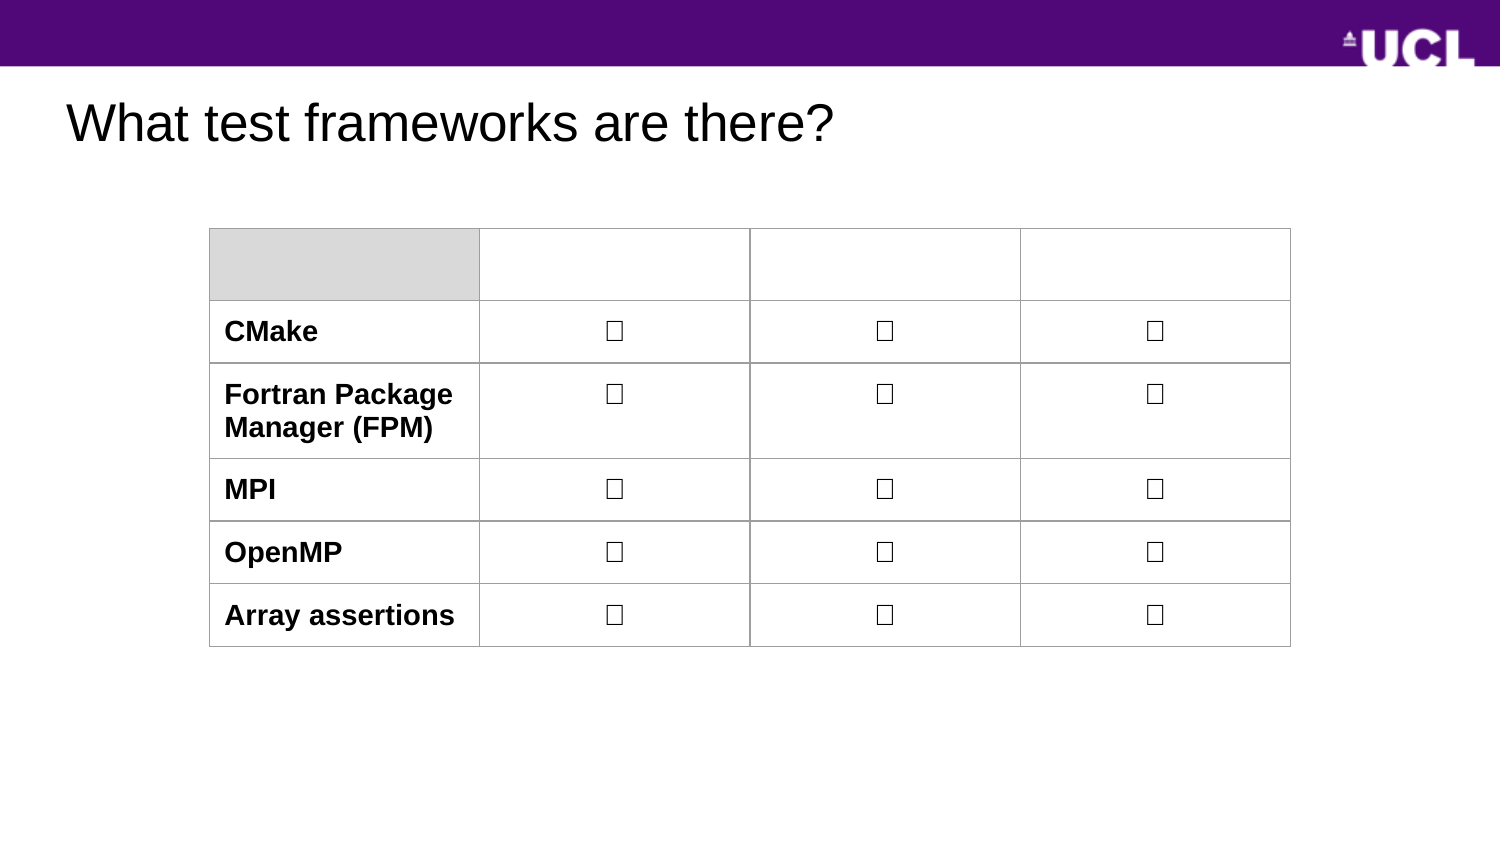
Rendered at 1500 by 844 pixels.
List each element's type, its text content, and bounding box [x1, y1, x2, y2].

table_cell ✅ [751, 364, 1020, 458]
table_header [480, 229, 749, 300]
table_cell ✅ [751, 301, 1020, 362]
table_cell ❌ [751, 584, 1020, 646]
table_cell ✅ [1021, 301, 1290, 362]
table_cell ✅ [480, 459, 749, 520]
table_cell OpenMP [210, 522, 479, 583]
picture [0, 0, 1500, 844]
table_cell Array assertions [210, 584, 479, 646]
table_cell MPI [210, 459, 479, 520]
table_cell ❌ [1021, 522, 1290, 583]
table_header [1021, 229, 1290, 300]
table_cell ❌ [480, 522, 749, 583]
table_header [751, 229, 1020, 300]
table_cell ✅ [1021, 584, 1290, 646]
table_cell ❌ [751, 522, 1020, 583]
table_cell ❌ [1021, 459, 1290, 520]
table_cell ❌ [751, 459, 1020, 520]
table_header [210, 229, 479, 300]
table_cell ❌ [480, 364, 749, 458]
table_cell ✅ [480, 584, 749, 646]
title What test frameworks are there? [51, 72, 1449, 167]
table_cell CMake [210, 301, 479, 362]
table_cell ✅ [480, 301, 749, 362]
table_cell ✅ [1021, 364, 1290, 458]
table_cell Fortran Package Manager (FPM) [210, 364, 479, 458]
